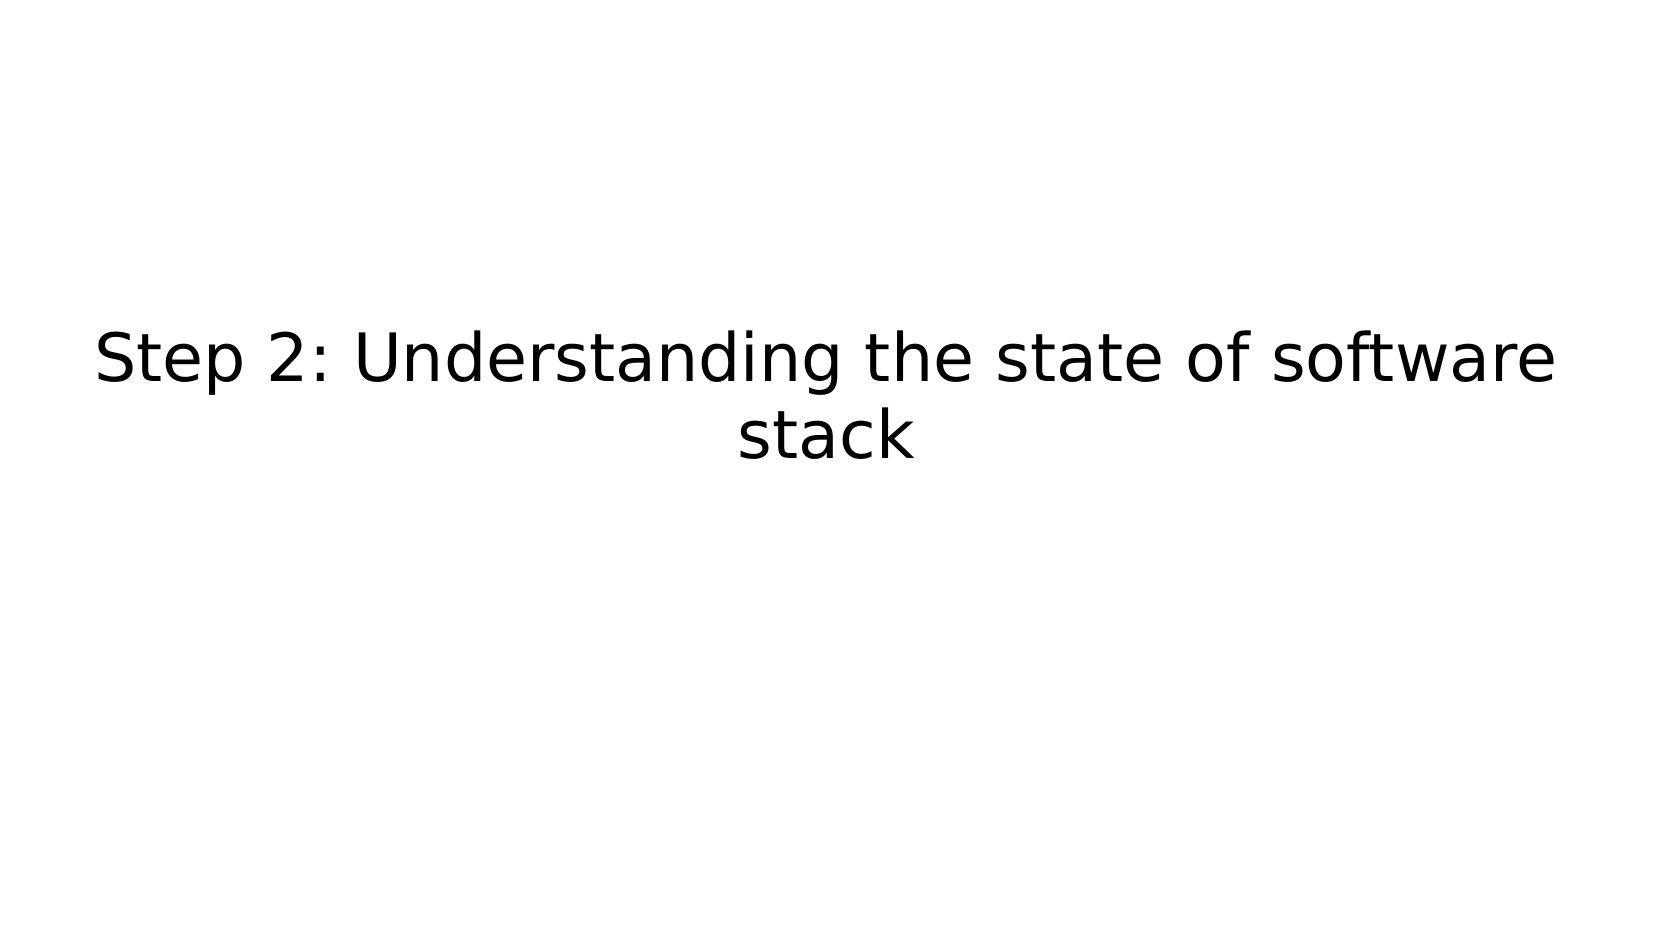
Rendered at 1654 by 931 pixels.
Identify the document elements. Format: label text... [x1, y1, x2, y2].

subtitle Step 2: Understanding the state of software stack [82, 37, 1571, 757]
